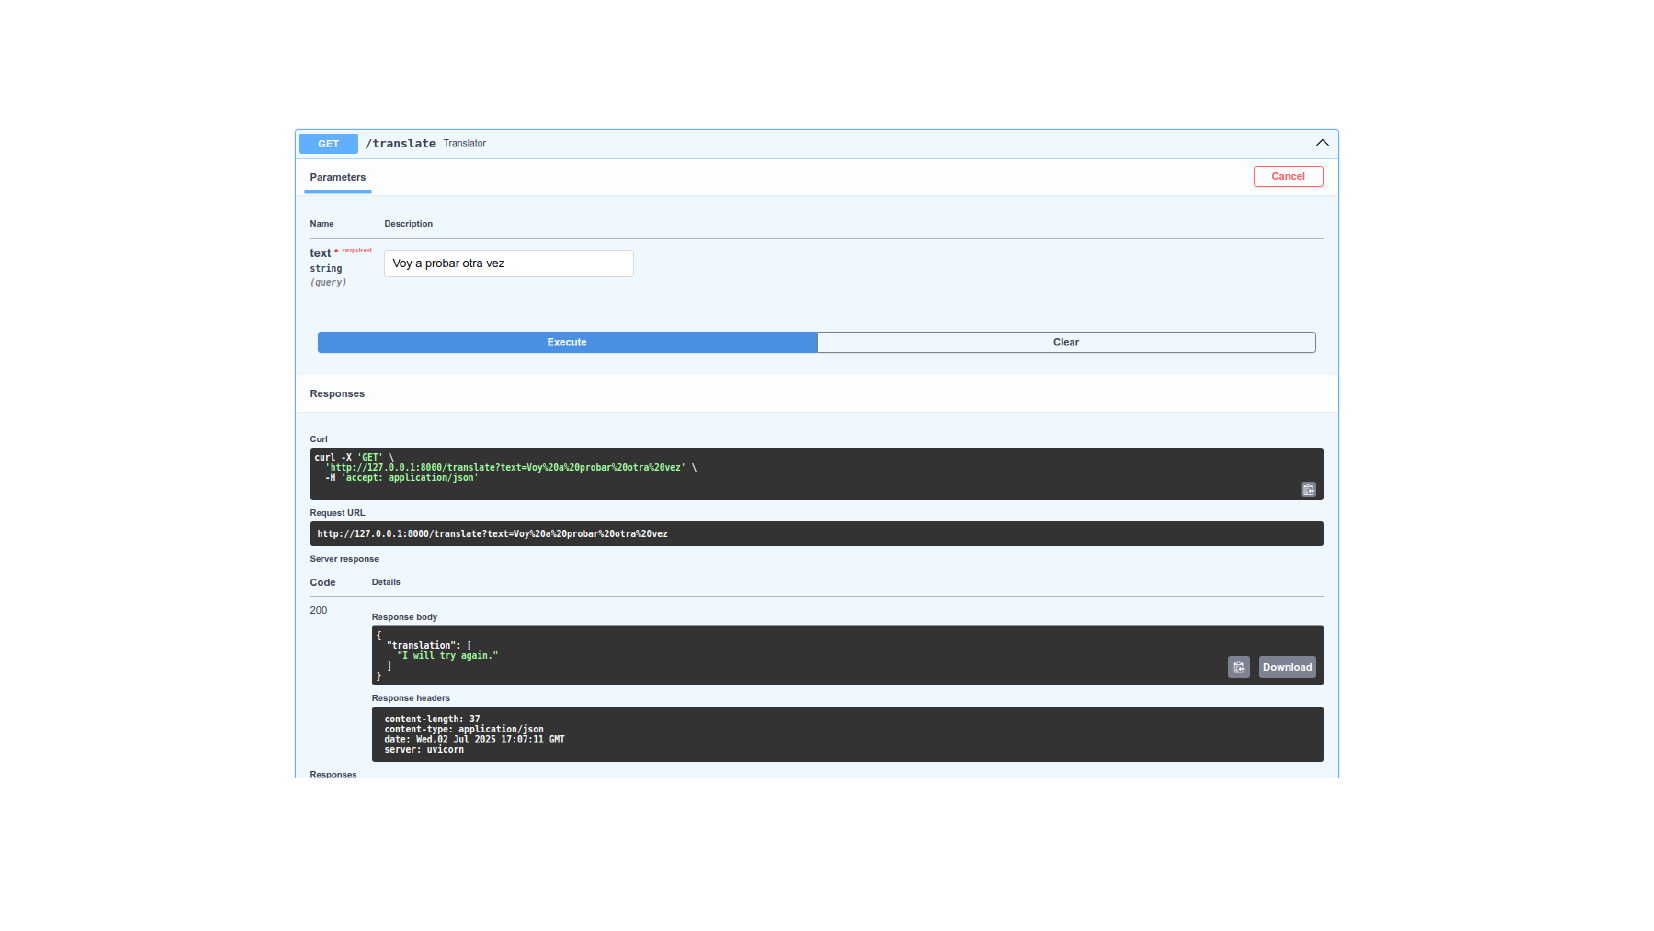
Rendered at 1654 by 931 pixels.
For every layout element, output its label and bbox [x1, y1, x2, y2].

picture [287, 123, 1347, 778]
